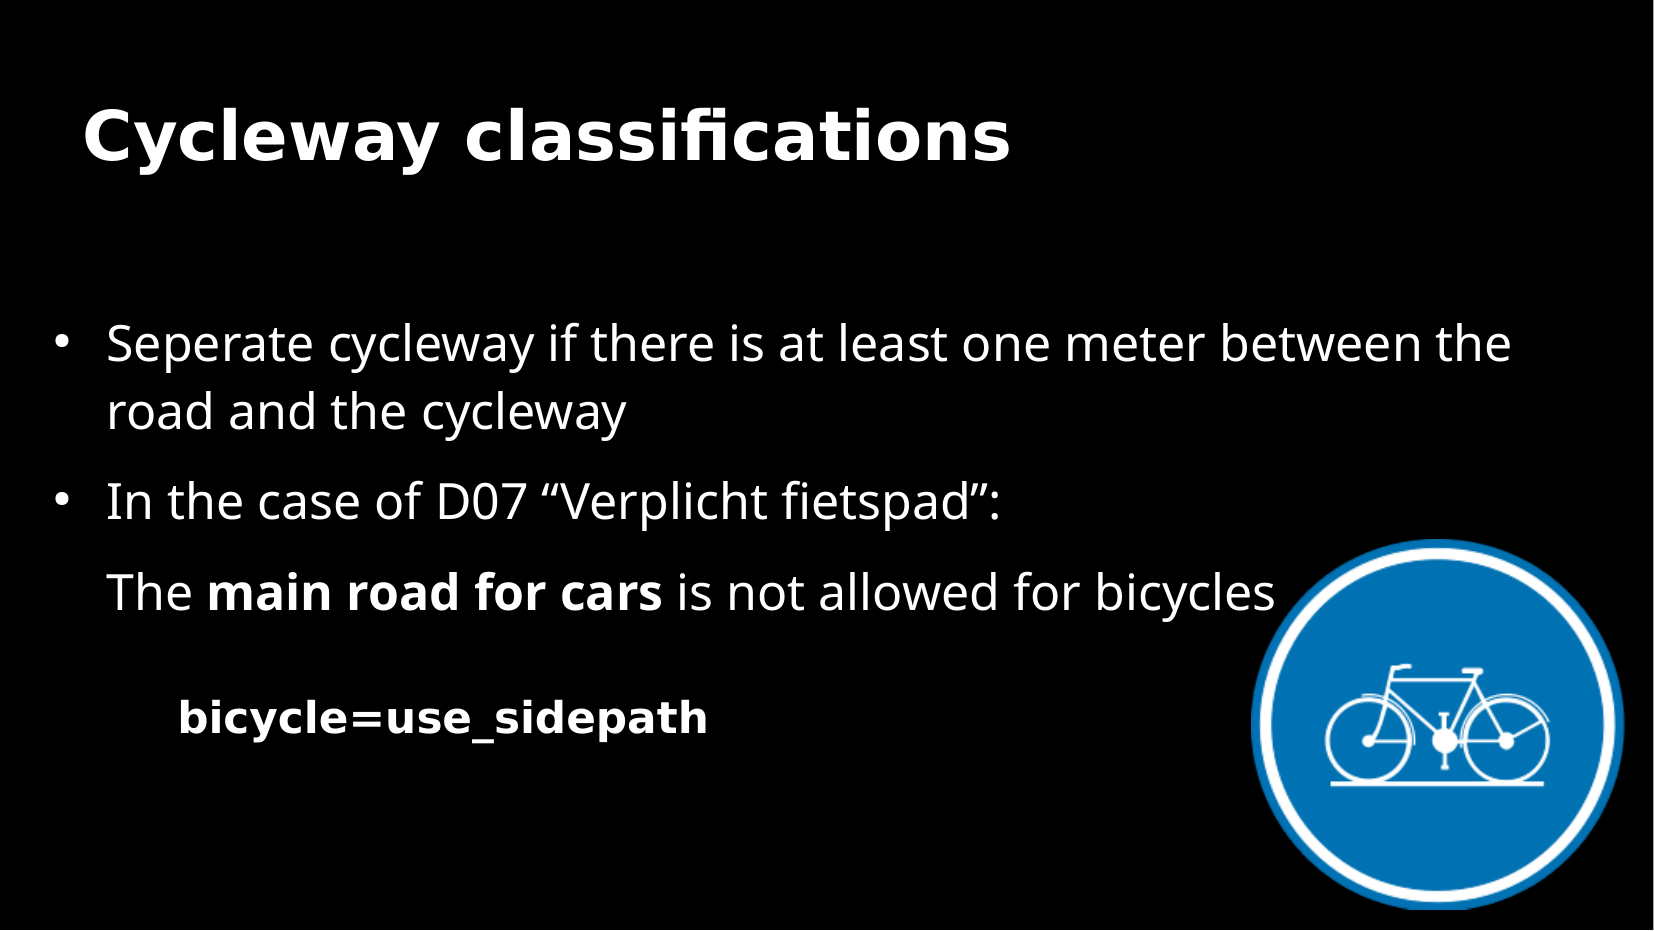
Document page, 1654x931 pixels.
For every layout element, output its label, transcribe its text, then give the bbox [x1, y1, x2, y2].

list Seperate cycleway if there is at least one meter between the road and the cycleway In the case of D07 “Verplicht fietspad”: The main road for cars is not allowed for bicycles bicycle=use_sidepath [35, 217, 1524, 827]
picture [1251, 539, 1627, 910]
title Cycleway classifications [82, 59, 1571, 215]
